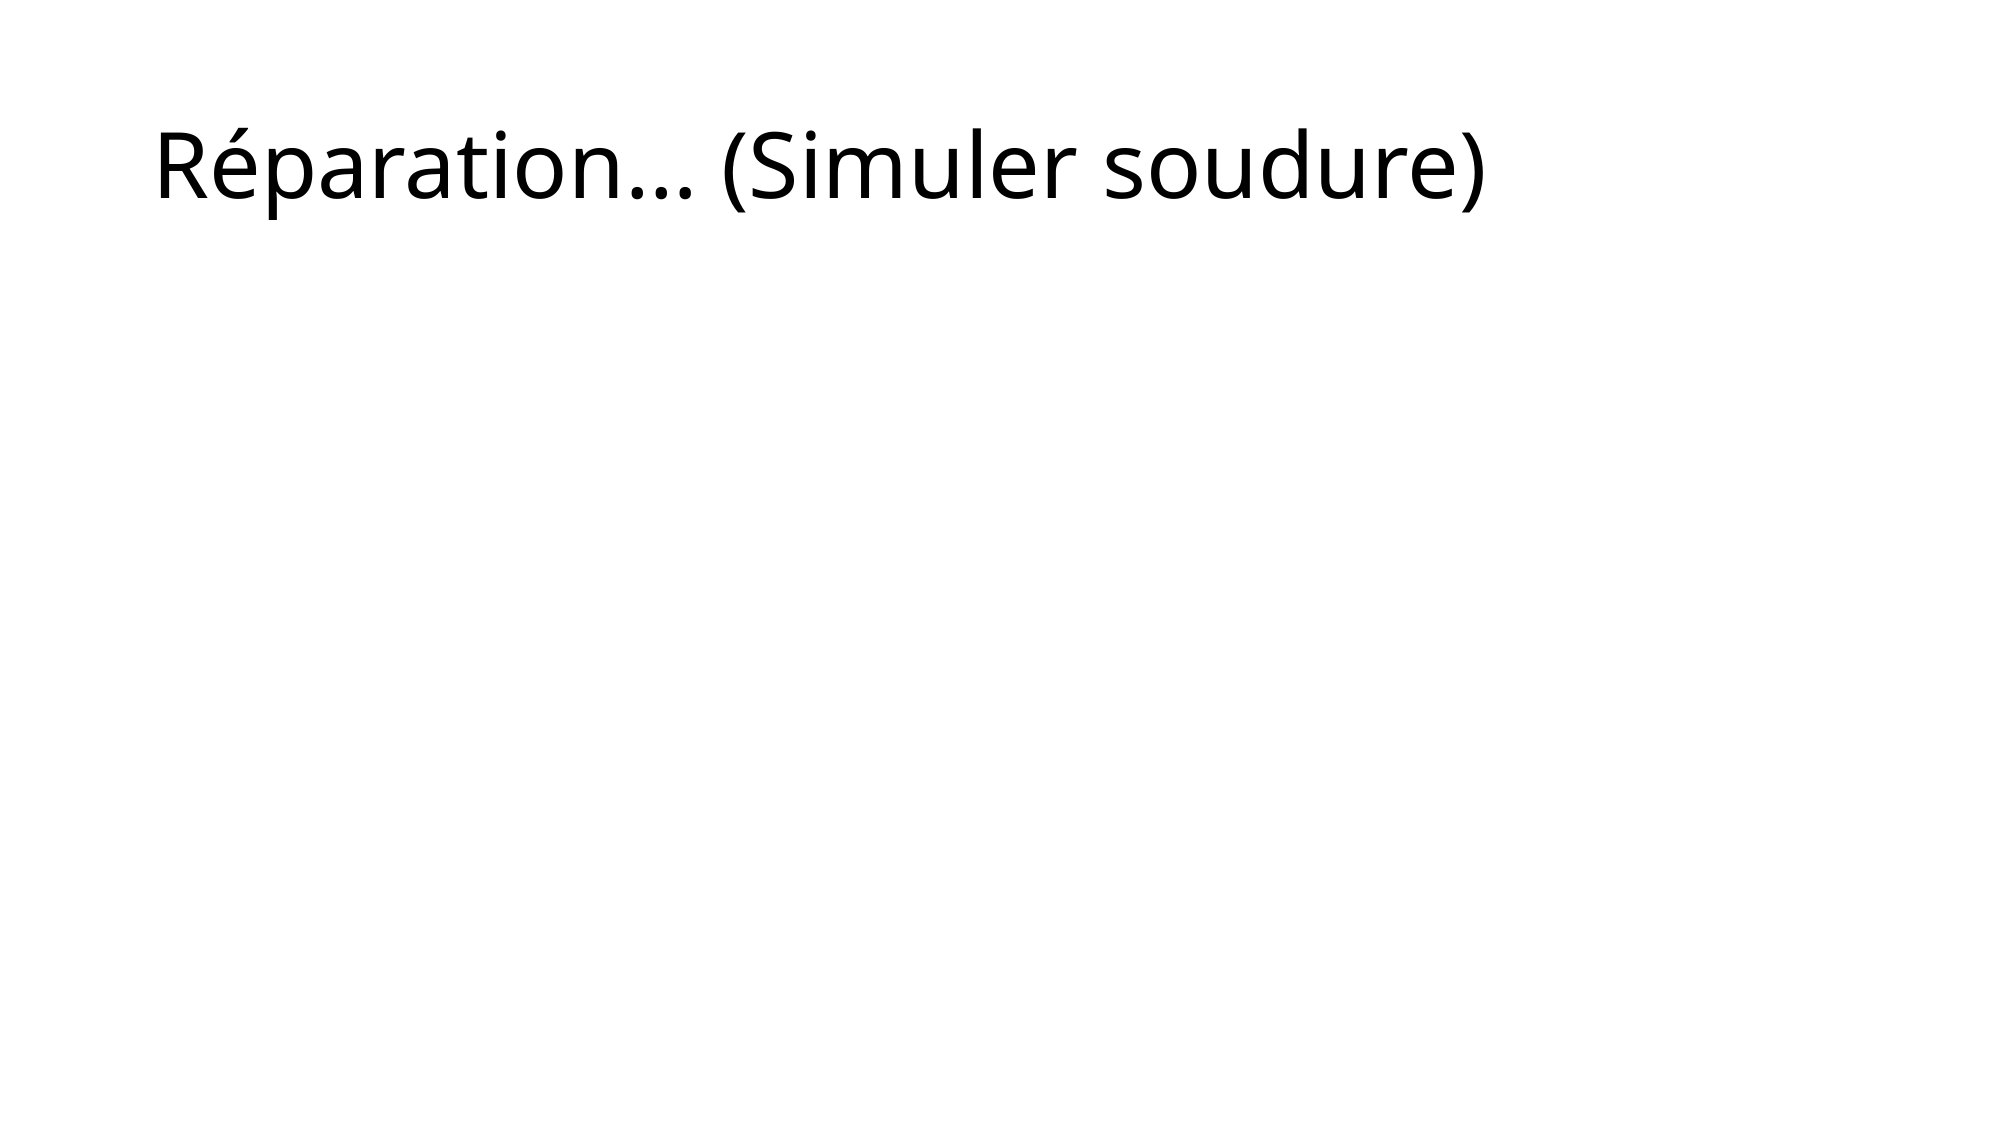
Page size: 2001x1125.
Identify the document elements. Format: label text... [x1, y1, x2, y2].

title Réparation… (Simuler soudure) [137, 59, 1863, 278]
